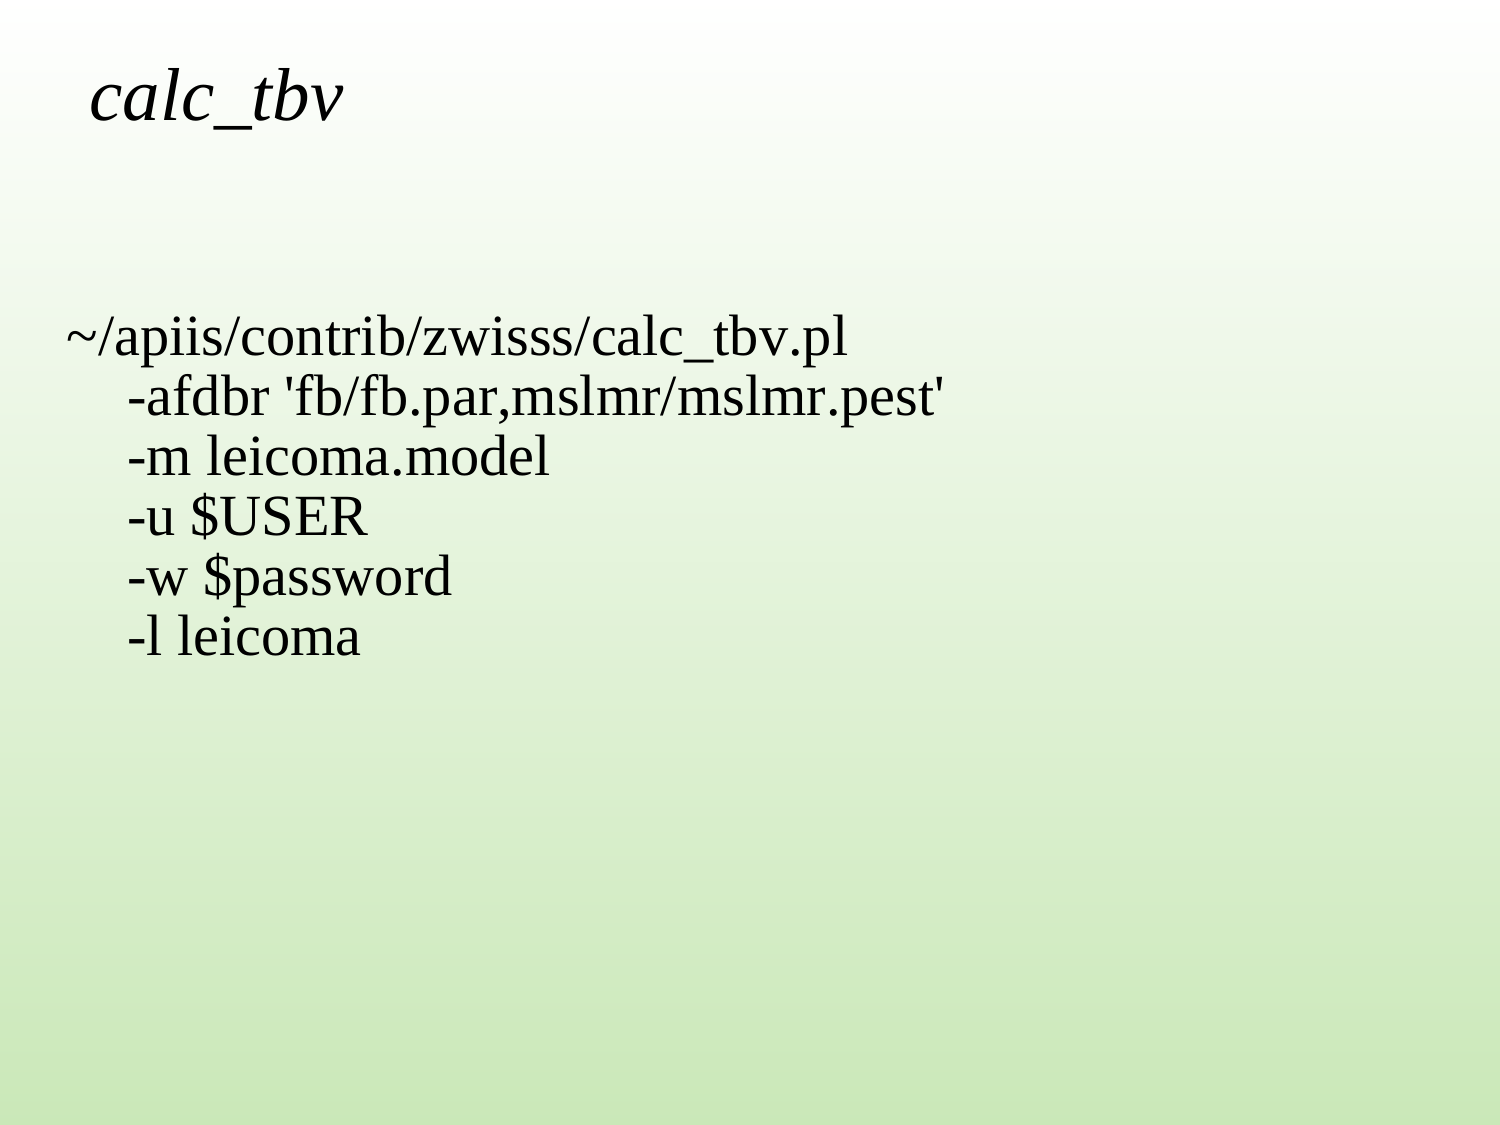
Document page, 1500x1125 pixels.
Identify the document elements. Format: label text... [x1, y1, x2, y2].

text_box ~/apiis/contrib/zwisss/calc_tbv.pl -afdbr 'fb/fb.par,mslmr/mslmr.pest' -m leicoma.model -u $USER -w $password -l leicoma [37, 299, 1500, 680]
text_box calc_tbv [75, 51, 359, 150]
